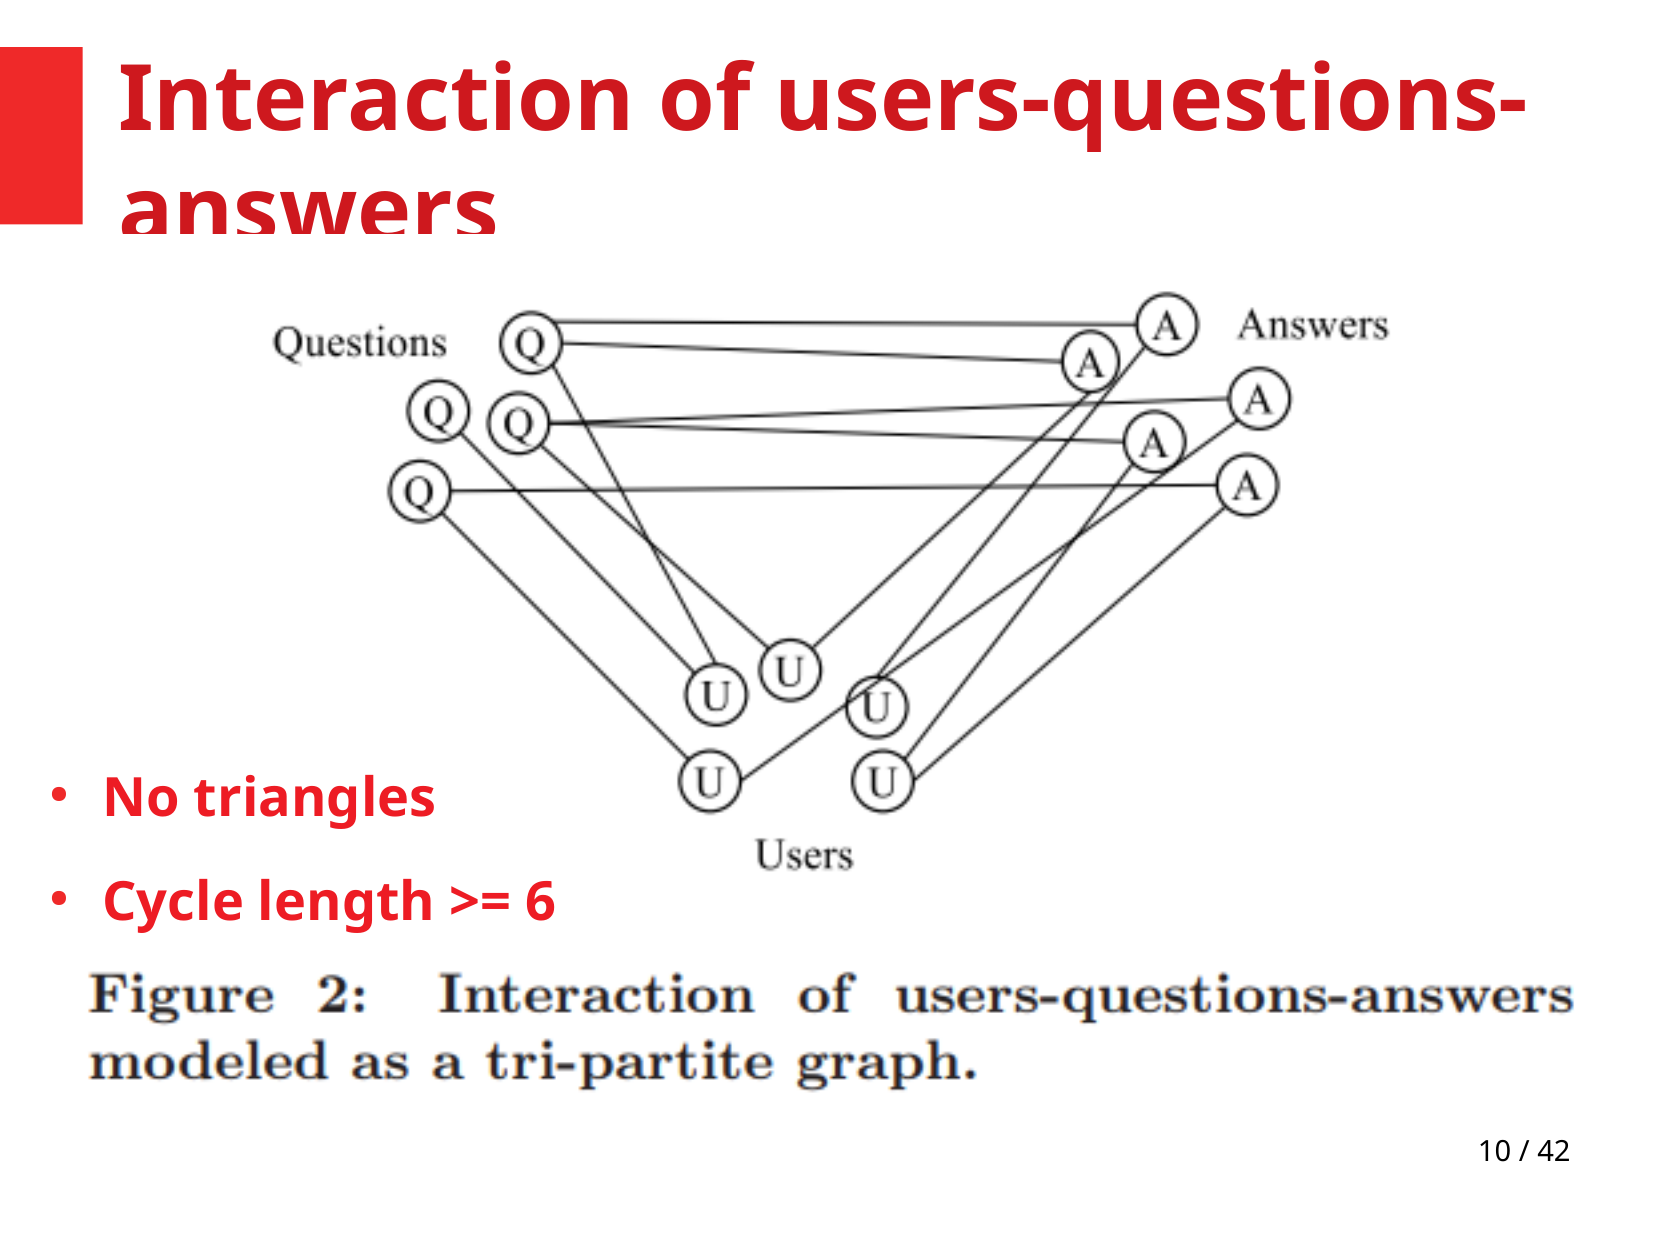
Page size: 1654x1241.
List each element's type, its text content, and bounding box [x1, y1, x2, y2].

title Interaction of users-questions-answers [118, 49, 1591, 234]
picture [15, 234, 1622, 1133]
text_box No triangles Cycle length >= 6 [31, 758, 757, 899]
